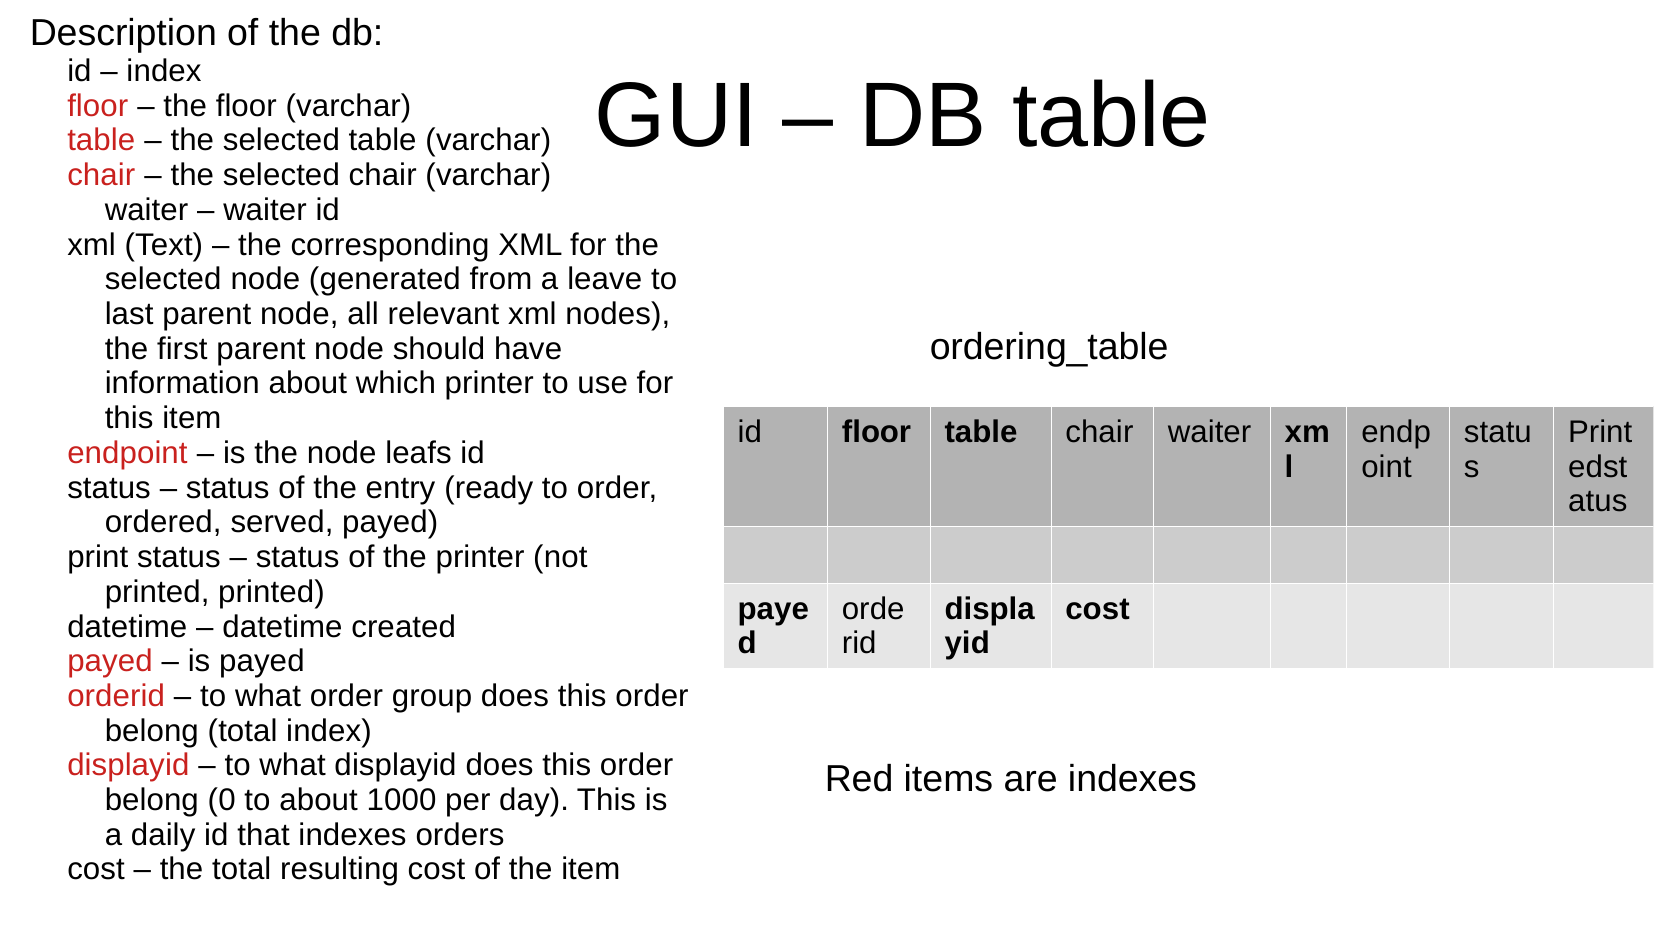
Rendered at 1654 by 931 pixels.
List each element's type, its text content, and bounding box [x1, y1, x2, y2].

table_cell [931, 527, 1051, 583]
table_cell [1271, 527, 1346, 583]
table_cell [1052, 527, 1153, 583]
table_header floor [828, 407, 930, 526]
title GUI – DB table [706, 37, 1571, 193]
table_header status [1450, 407, 1553, 526]
table_cell [1450, 527, 1553, 583]
table_cell [1450, 584, 1553, 668]
table_header Printedstatus [1554, 407, 1654, 526]
table_cell displayid [931, 584, 1051, 668]
table_cell [1554, 527, 1654, 583]
table_header endpoint [1347, 407, 1449, 526]
table_header chair [1052, 407, 1153, 526]
table_cell [1554, 584, 1654, 668]
table_cell cost [1052, 584, 1153, 668]
table_header id [724, 407, 827, 526]
table_cell payed [724, 584, 827, 668]
table_header waiter [1154, 407, 1270, 526]
table_cell [724, 527, 827, 583]
table_cell [1347, 584, 1449, 668]
table_cell orderid [828, 584, 930, 668]
text_box Description of the db: id – index floor – the floor (varchar) table – the selected table (varchar) chair – the selected chair (varchar) waiter – waiter id xml (Text) – the corresponding XML for the selected node (generated from a leave to last parent node, all relevant xml nodes), the first parent node should have information about which printer to use for this item endpoint – is the node leafs id status – status of the entry (ready to order, ordered, served, payed) print status – status of the printer (not printed, printed) datetime – datetime created payed – is payed orderid – to what order group does this order belong (total index) displayid – to what displayid does this order belong (0 to about 1000 per day). This is a daily id that indexes orders cost – the total resulting cost of the item [15, 3, 706, 931]
table_cell [828, 527, 930, 583]
table_header xml [1271, 407, 1346, 526]
table_cell [1154, 527, 1270, 583]
text_box ordering_table [915, 318, 1184, 376]
table_header table [931, 407, 1051, 526]
table_cell [1271, 584, 1346, 668]
text_box Red items are indexes [810, 750, 1212, 807]
table_cell [1347, 527, 1449, 583]
table_cell [1154, 584, 1270, 668]
